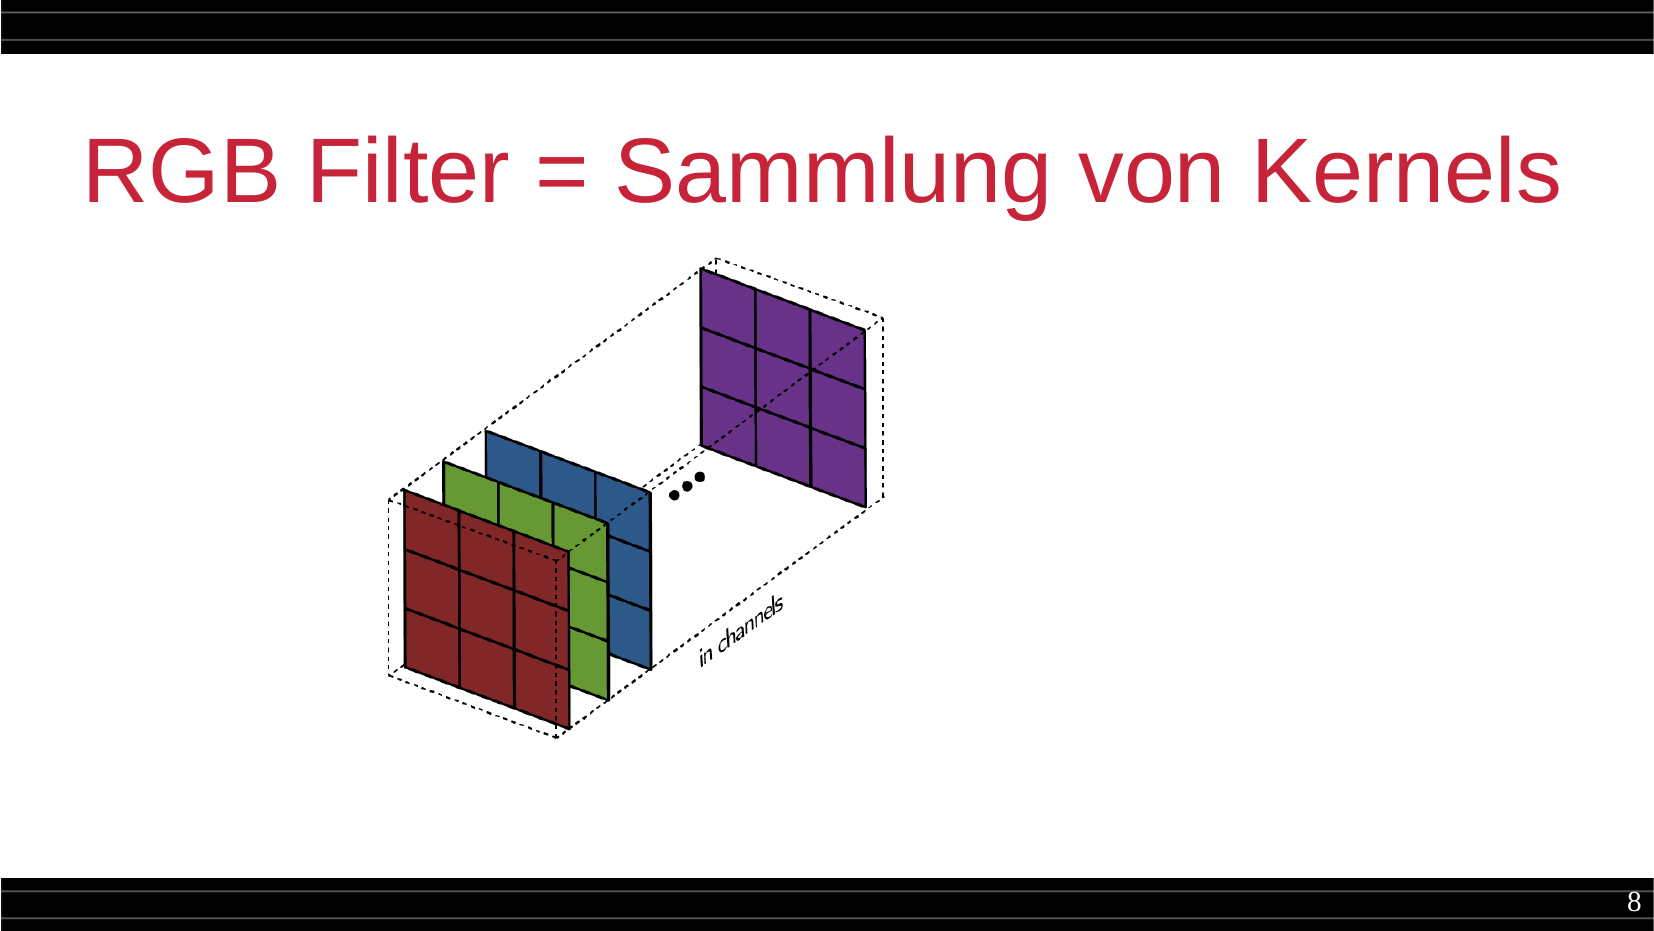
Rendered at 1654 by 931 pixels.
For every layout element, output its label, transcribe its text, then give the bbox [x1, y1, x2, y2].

picture [383, 254, 886, 741]
title RGB Filter = Sammlung von Kernels [82, 92, 1571, 249]
picture [1, 0, 1654, 54]
picture [1, 878, 1654, 931]
